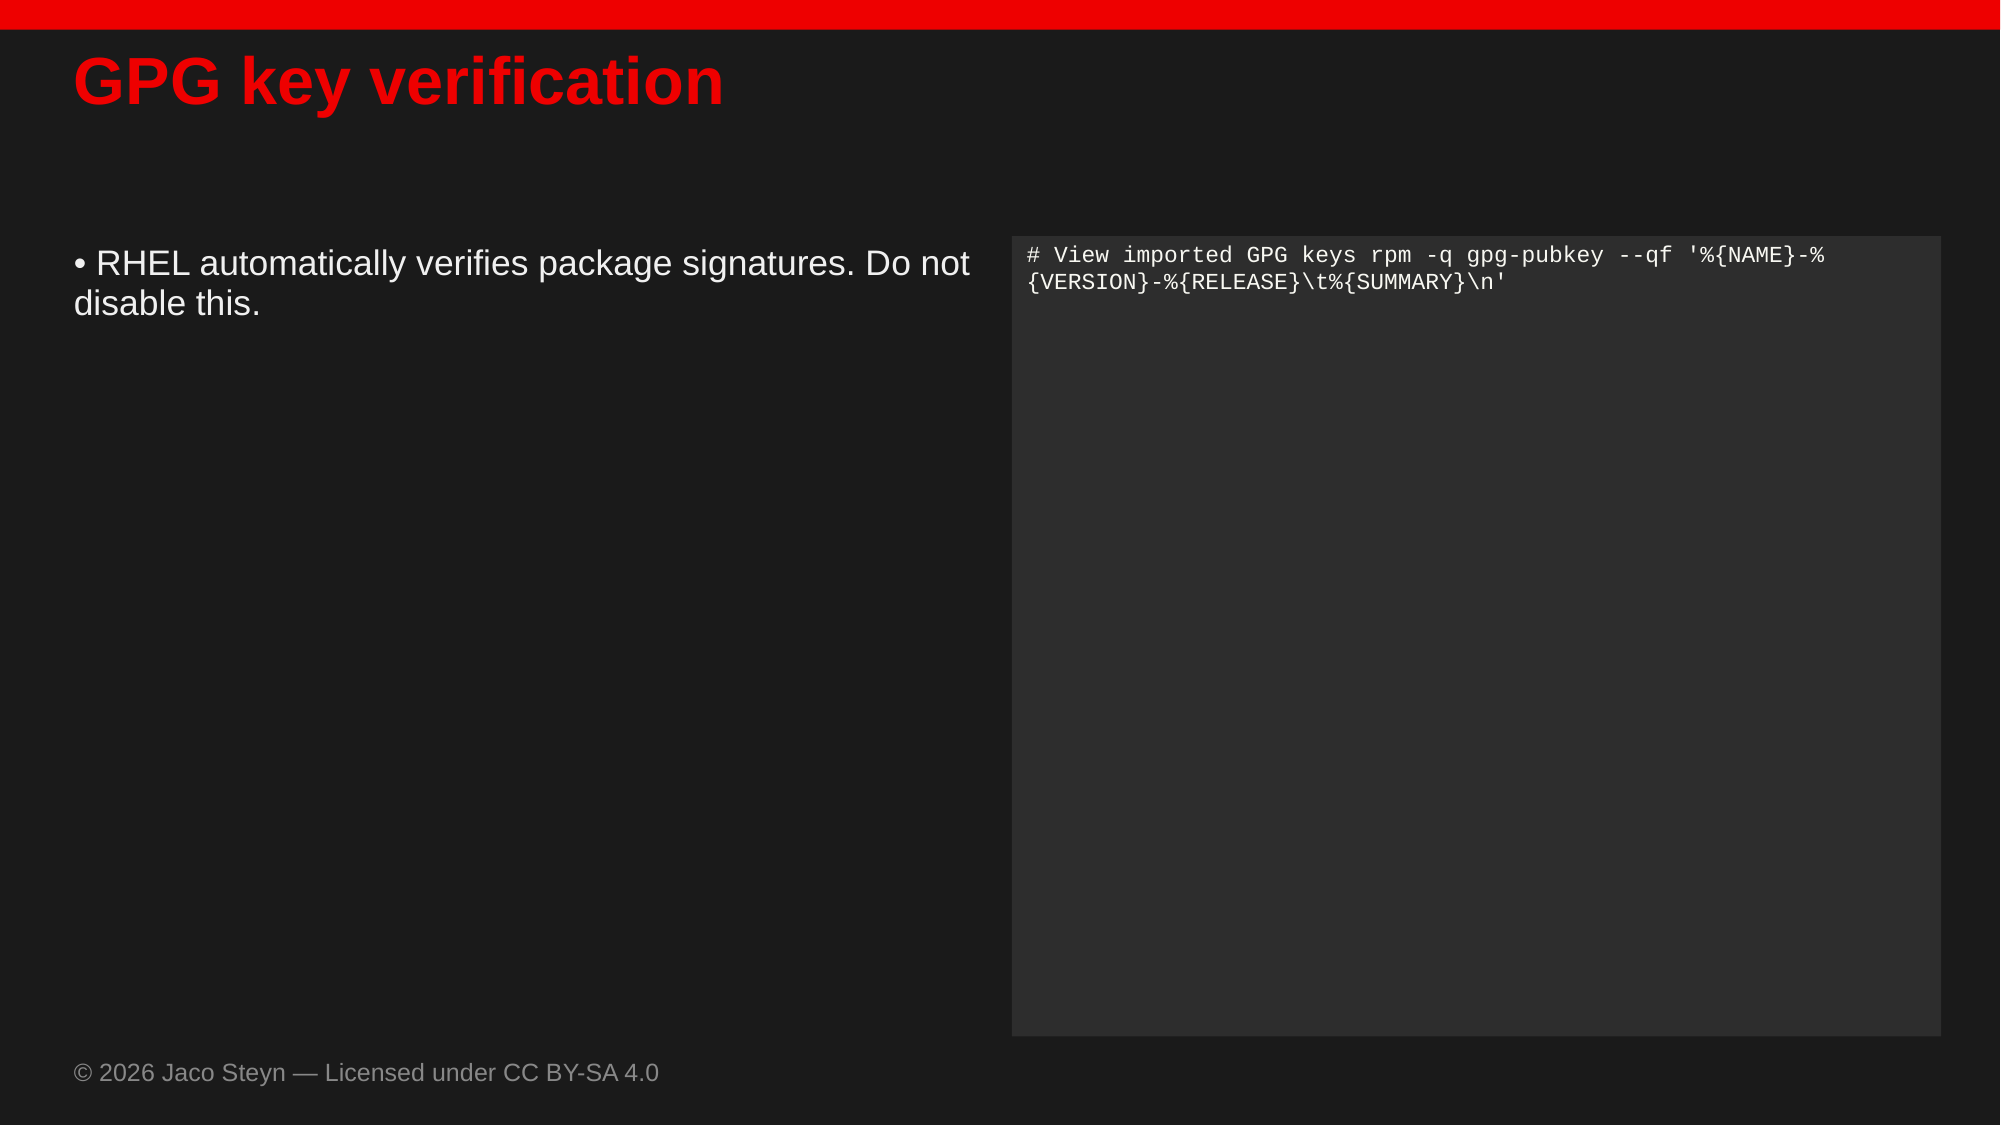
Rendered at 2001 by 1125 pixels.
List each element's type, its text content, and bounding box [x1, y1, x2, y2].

text_box © 2026 Jaco Steyn — Licensed under CC BY-SA 4.0 [59, 1051, 1942, 1093]
text_box GPG key verification [59, 36, 1942, 208]
text_box [0, 0, 2001, 30]
text_box • RHEL automatically verifies package signatures. Do not disable this. [59, 236, 989, 1037]
text_box # View imported GPG keys rpm -q gpg-pubkey --qf '%{NAME}-%{VERSION}-%{RELEASE}\t%{SUMMARY}\n' [1011, 236, 1942, 1037]
